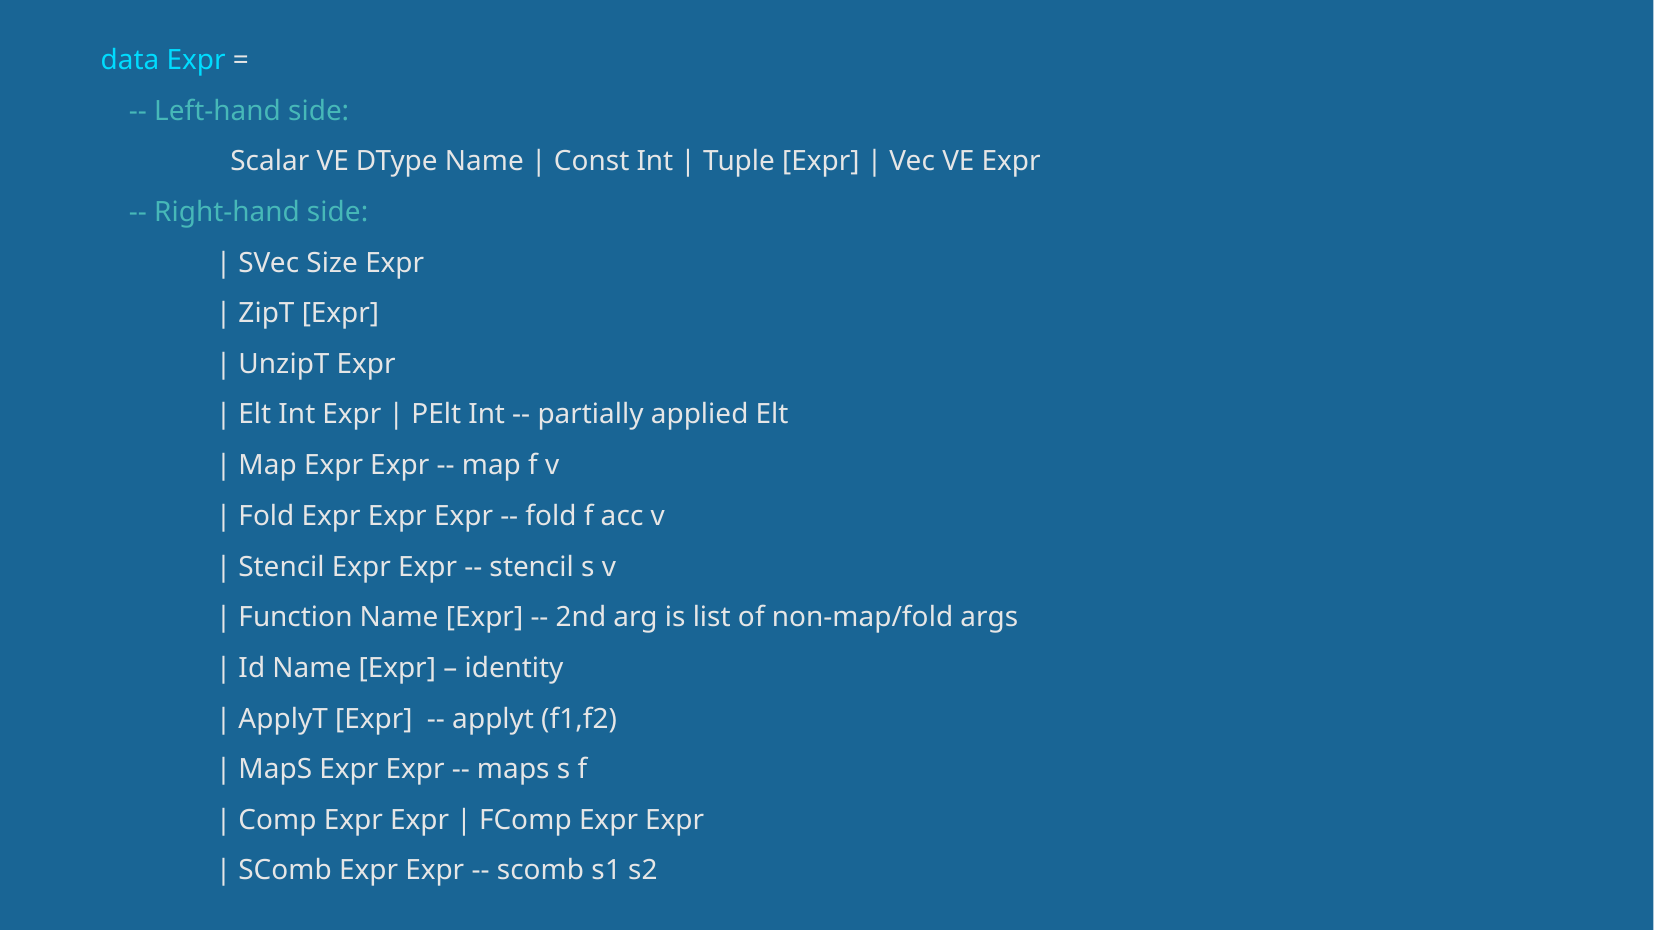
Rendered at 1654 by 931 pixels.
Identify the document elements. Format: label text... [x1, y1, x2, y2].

list data Expr = -- Left-hand side: Scalar VE DType Name | Const Int | Tuple [Expr] | Vec VE Expr -- Right-hand side: | SVec Size Expr | ZipT [Expr] | UnzipT Expr | Elt Int Expr | PElt Int -- partially applied Elt | Map Expr Expr -- map f v | Fold Expr Expr Expr -- fold f acc v | Stencil Expr Expr -- stencil s v | Function Name [Expr] -- 2nd arg is list of non-map/fold args | Id Name [Expr] – identity | ApplyT [Expr] -- applyt (f1,f2) | MapS Expr Expr -- maps s f | Comp Expr Expr | FComp Expr Expr | SComb Expr Expr -- scomb s1 s2 [70, 39, 1559, 910]
